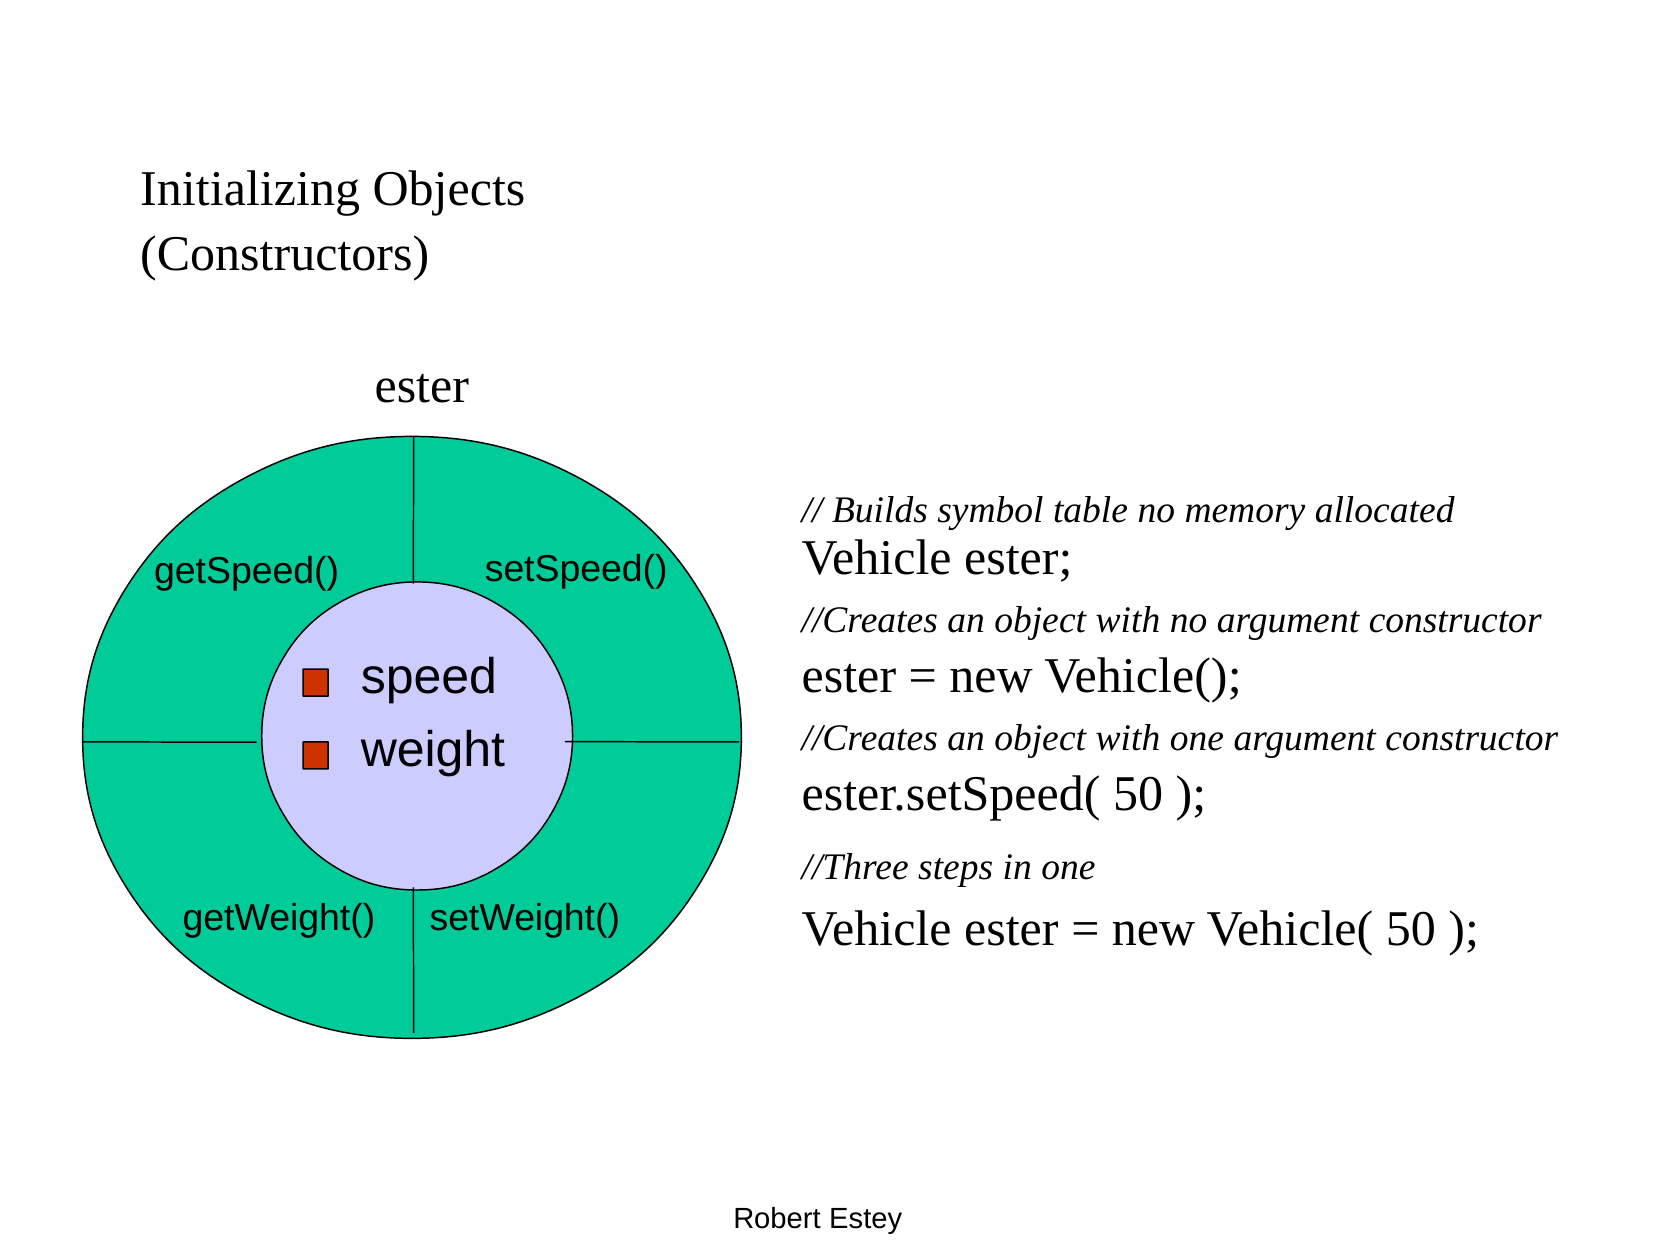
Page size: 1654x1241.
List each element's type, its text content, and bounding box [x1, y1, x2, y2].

text_box setWeight() [429, 896, 641, 946]
text_box ester = new Vehicle(); [801, 647, 1295, 713]
text_box speed [360, 648, 511, 714]
text_box //Creates an object with no argument constructor [801, 598, 1622, 648]
text_box setSpeed() [484, 547, 687, 596]
text_box (Constructors) [140, 225, 460, 291]
text_box getWeight() [182, 896, 397, 946]
text_box //Creates an object with one argument constructor [801, 717, 1640, 766]
text_box ester [374, 358, 480, 423]
text_box //Three steps in one [801, 846, 1127, 895]
text_box // Builds symbol table no memory allocated [801, 489, 1523, 538]
text_box Vehicle ester = new Vehicle( 50 ); [801, 900, 1563, 966]
text_box ester.setSpeed( 50 ); [801, 765, 1252, 831]
text_box Robert Estey [733, 1201, 921, 1240]
text_box Vehicle ester; [801, 529, 1108, 594]
text_box [0, 0, 1654, 1241]
text_box getSpeed() [154, 549, 359, 599]
text_box Initializing Objects [140, 161, 566, 226]
text_box weight [360, 721, 520, 787]
